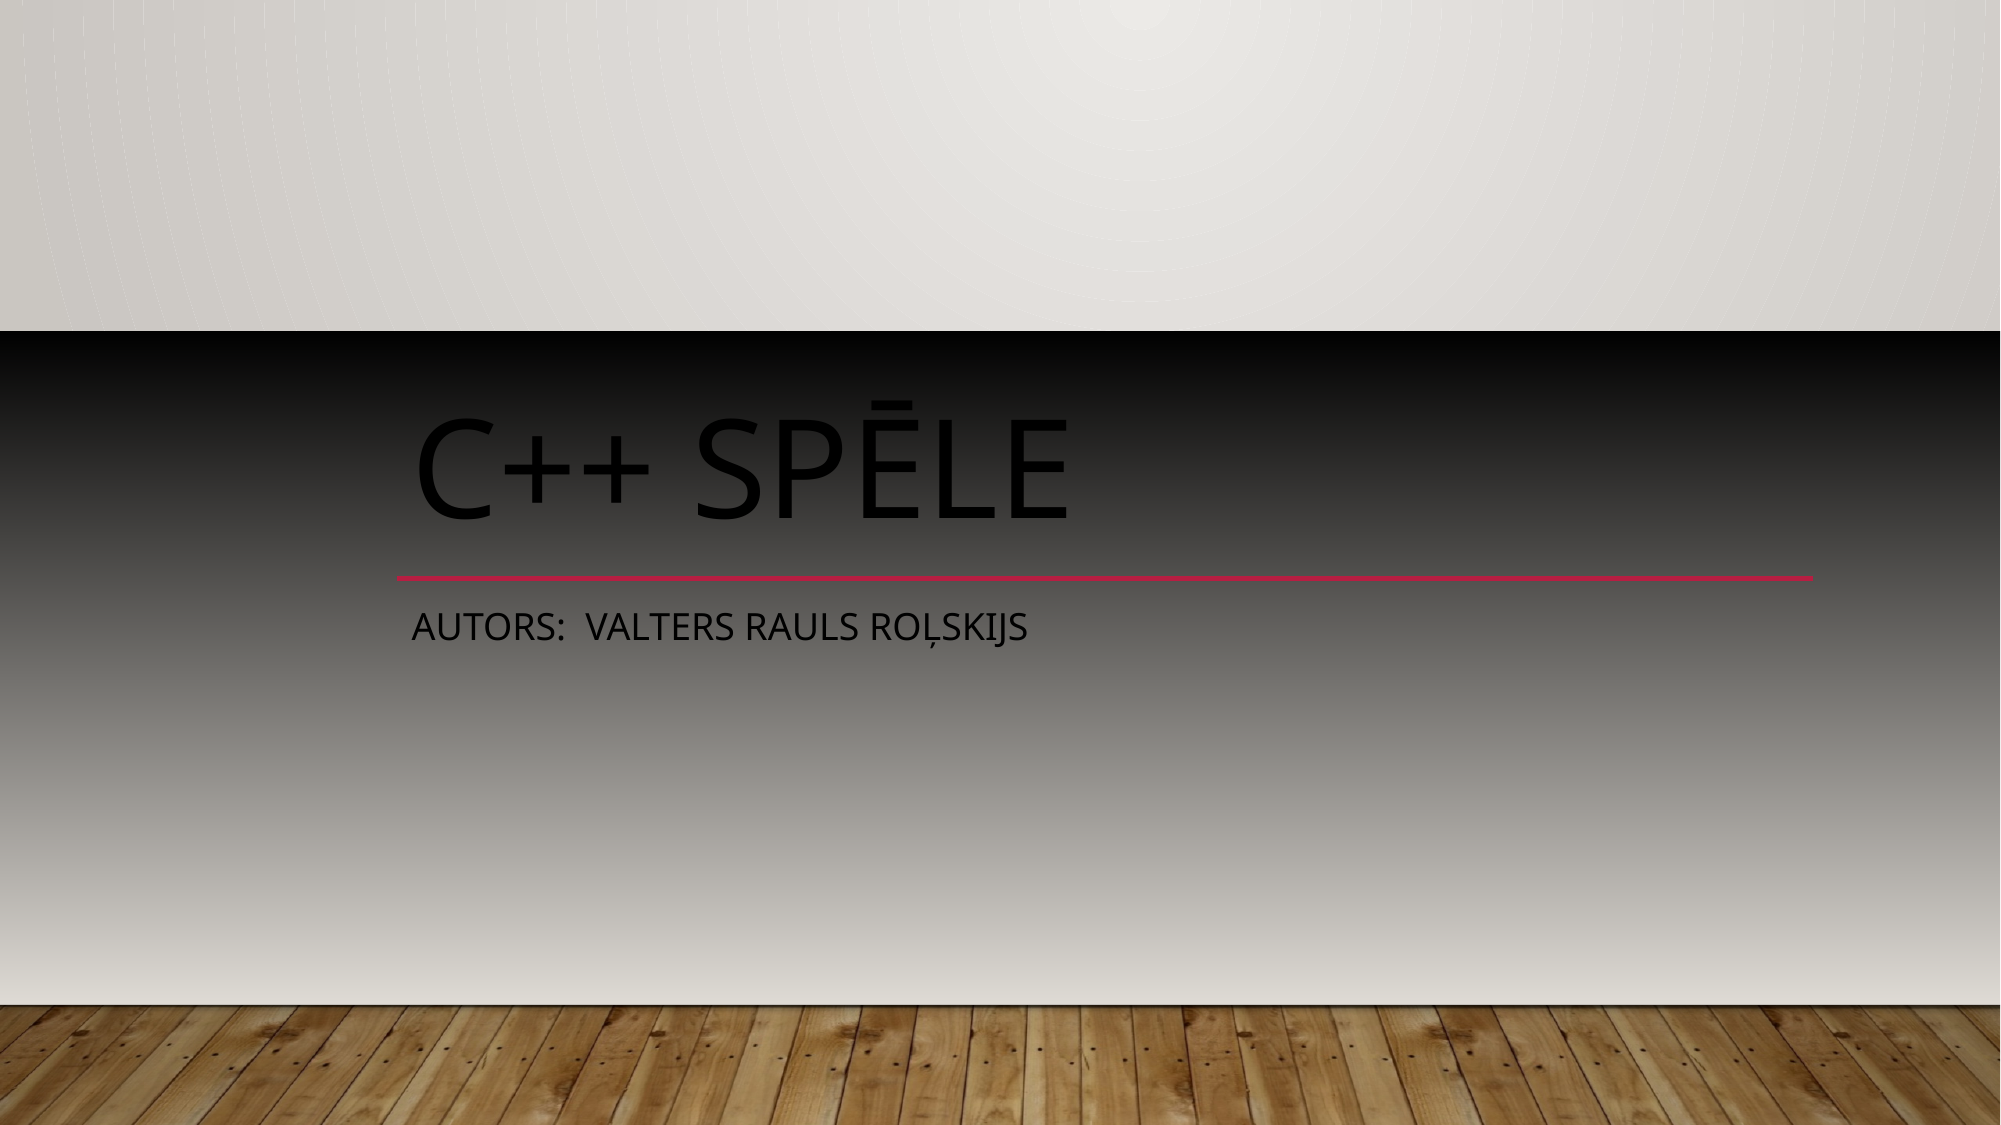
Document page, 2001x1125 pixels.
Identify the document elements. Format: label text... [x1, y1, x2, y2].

subtitle Autors: Valters Rauls Roļskijs [396, 579, 1814, 740]
title C++ spēle [396, 131, 1814, 549]
